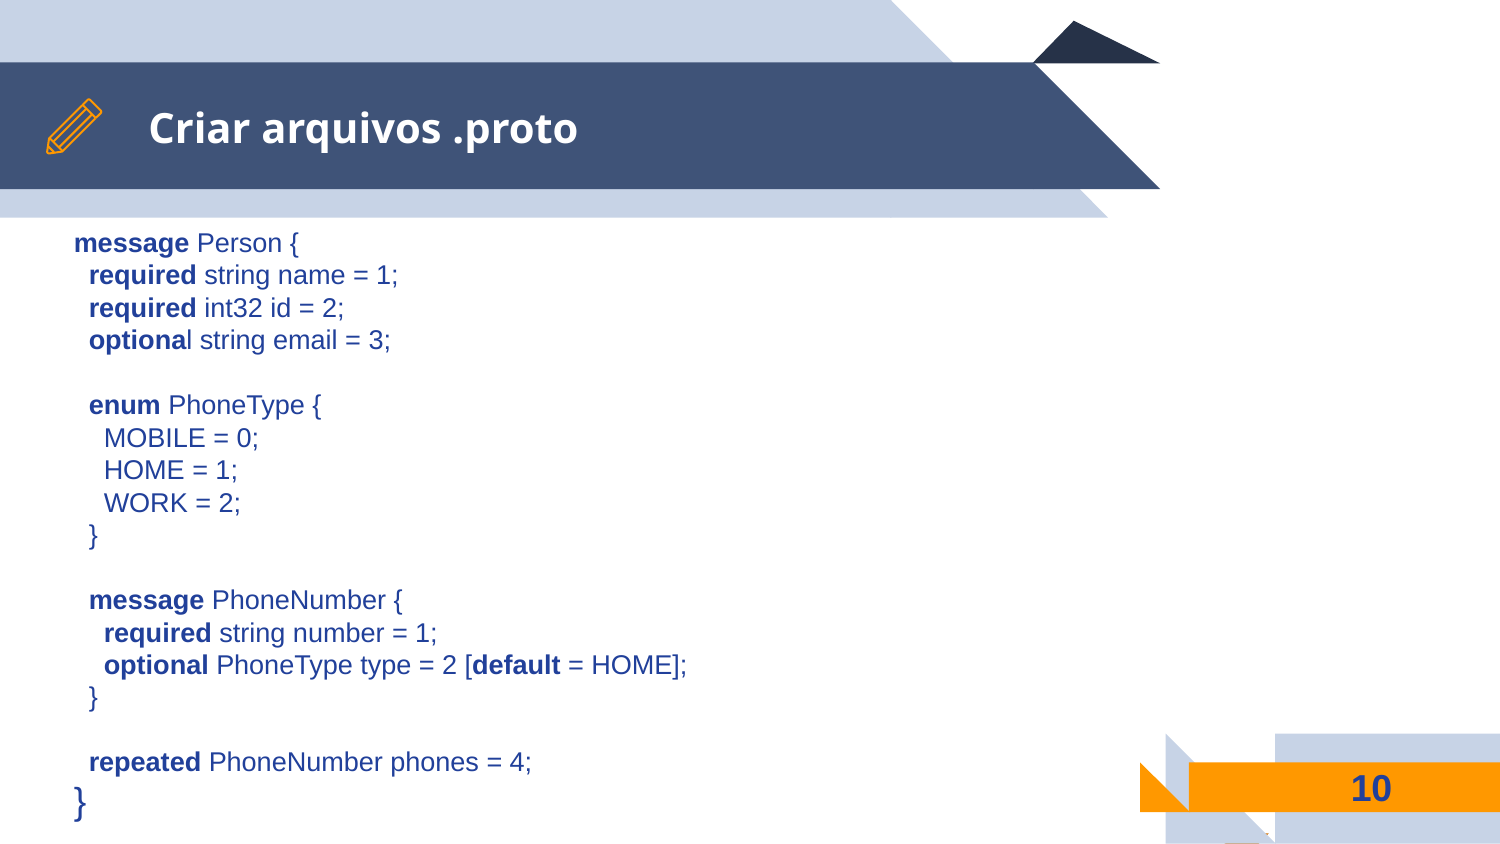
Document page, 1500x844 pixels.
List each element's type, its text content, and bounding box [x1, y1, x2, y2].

text_box Criar arquivos .proto [133, 64, 1035, 190]
text_box 10 [1249, 760, 1494, 813]
text_box message Person { required string name = 1; required int32 id = 2; optional string email = 3; enum PhoneType { MOBILE = 0; HOME = 1; WORK = 2; } message PhoneNumber { required string number = 1; optional PhoneType type = 2 [default = HOME]; } repeated PhoneNumber phones = 4; } [58, 217, 1181, 781]
